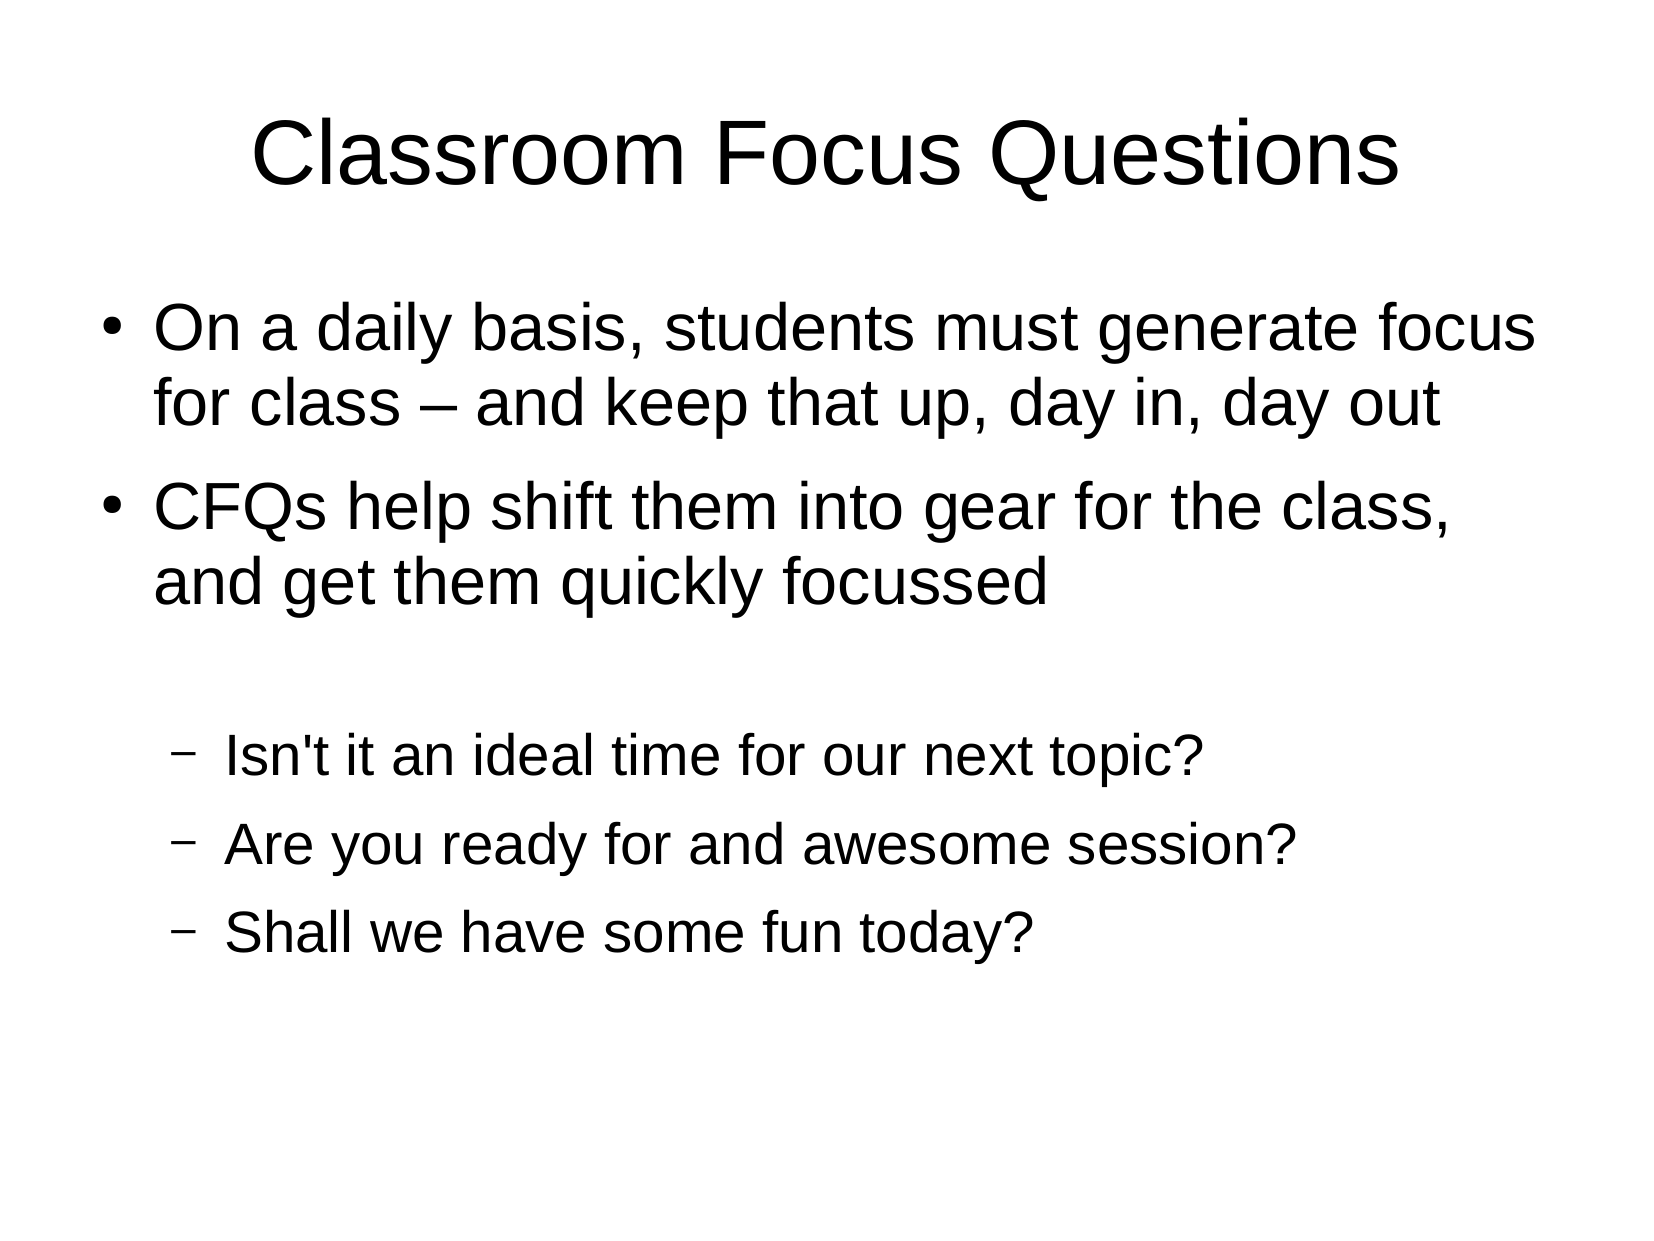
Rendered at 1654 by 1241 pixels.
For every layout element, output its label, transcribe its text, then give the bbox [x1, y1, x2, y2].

list On a daily basis, students must generate focus for class – and keep that up, day in, day out CFQs help shift them into gear for the class, and get them quickly focussed Isn't it an ideal time for our next topic? Are you ready for and awesome session? Shall we have some fun today? [82, 290, 1571, 1109]
title Classroom Focus Questions [82, 49, 1571, 257]
